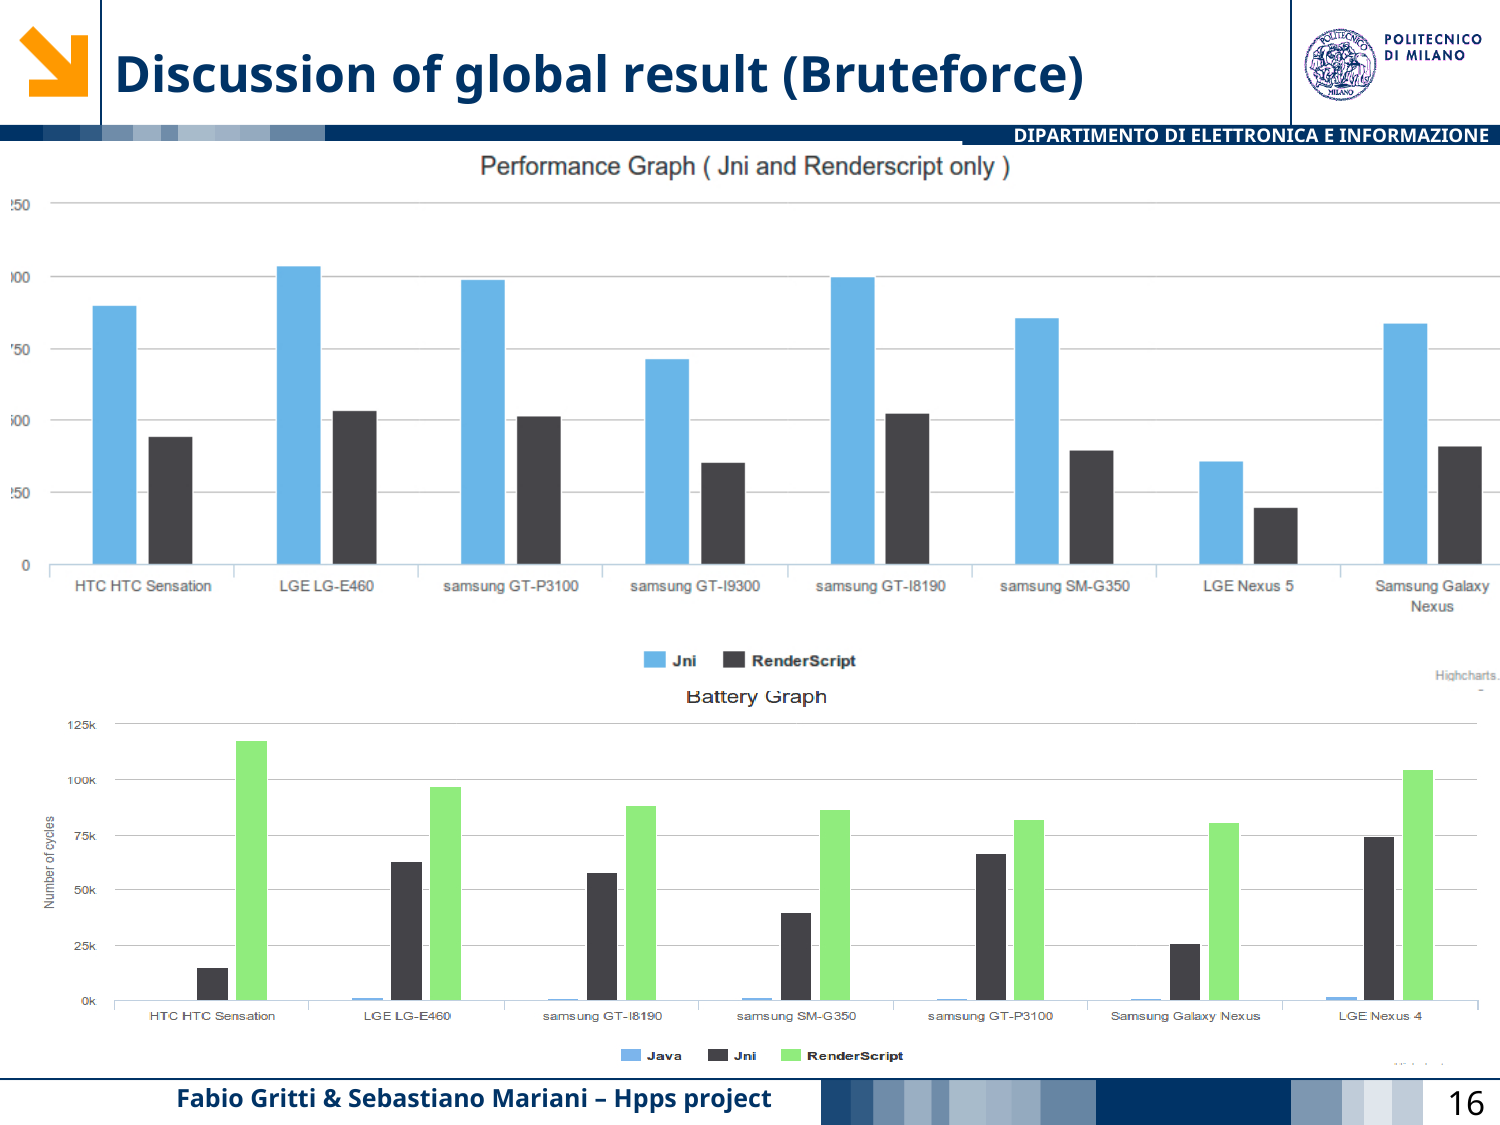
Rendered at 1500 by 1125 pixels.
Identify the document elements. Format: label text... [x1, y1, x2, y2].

picture [1216, 133, 1226, 137]
title Discussion of global result (Bruteforce) [99, 0, 1275, 133]
picture [0, 145, 1500, 1075]
picture [0, 0, 1015, 141]
text_box Fabio Gritti & Sebastiano Mariani – Hpps project [0, 1075, 788, 1125]
text_box <numero> [1187, 1075, 1500, 1125]
picture [1275, 0, 1500, 137]
picture [1376, 131, 1383, 137]
picture [788, 1078, 1187, 1125]
picture [1452, 131, 1459, 137]
